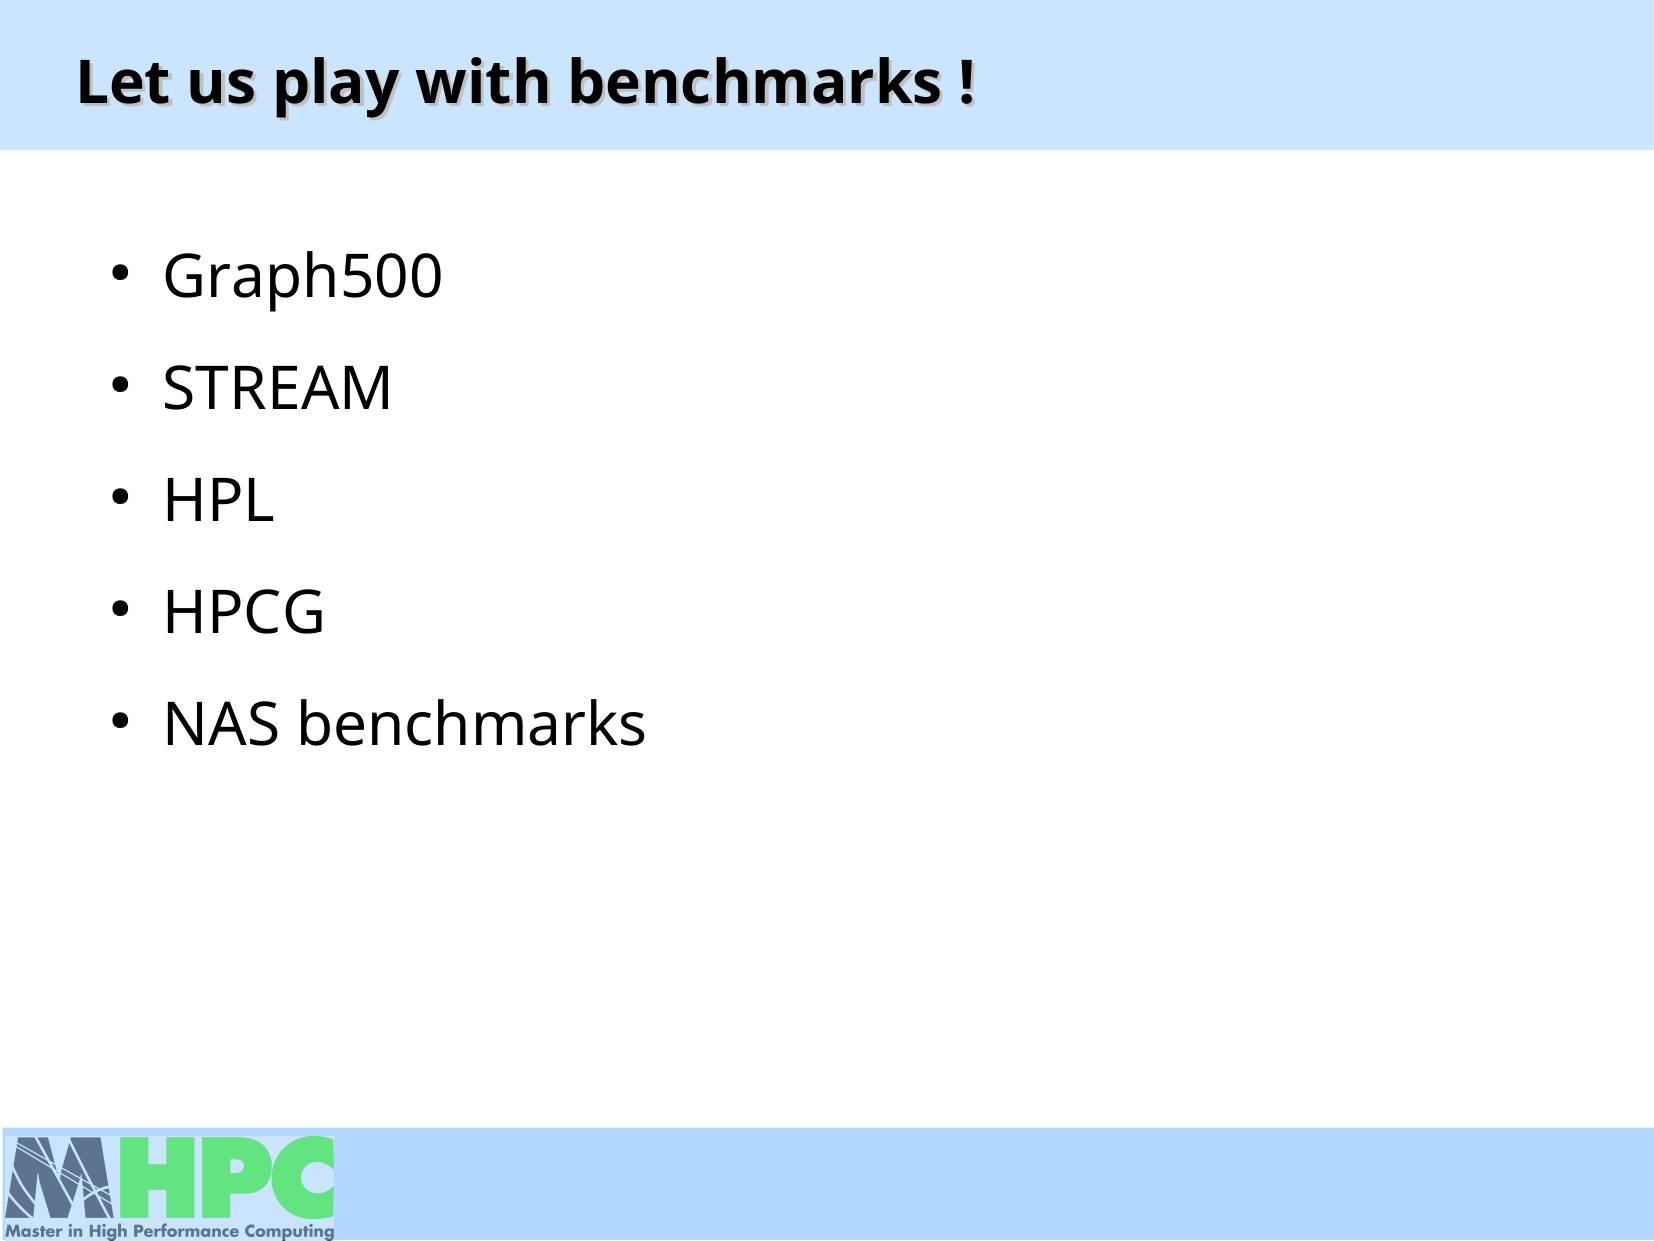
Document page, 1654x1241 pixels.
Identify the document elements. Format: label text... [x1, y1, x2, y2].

list Graph500 STREAM HPL HPCG NAS benchmarks [62, 232, 1576, 976]
title Let us play with benchmarks ! [75, 0, 1421, 184]
